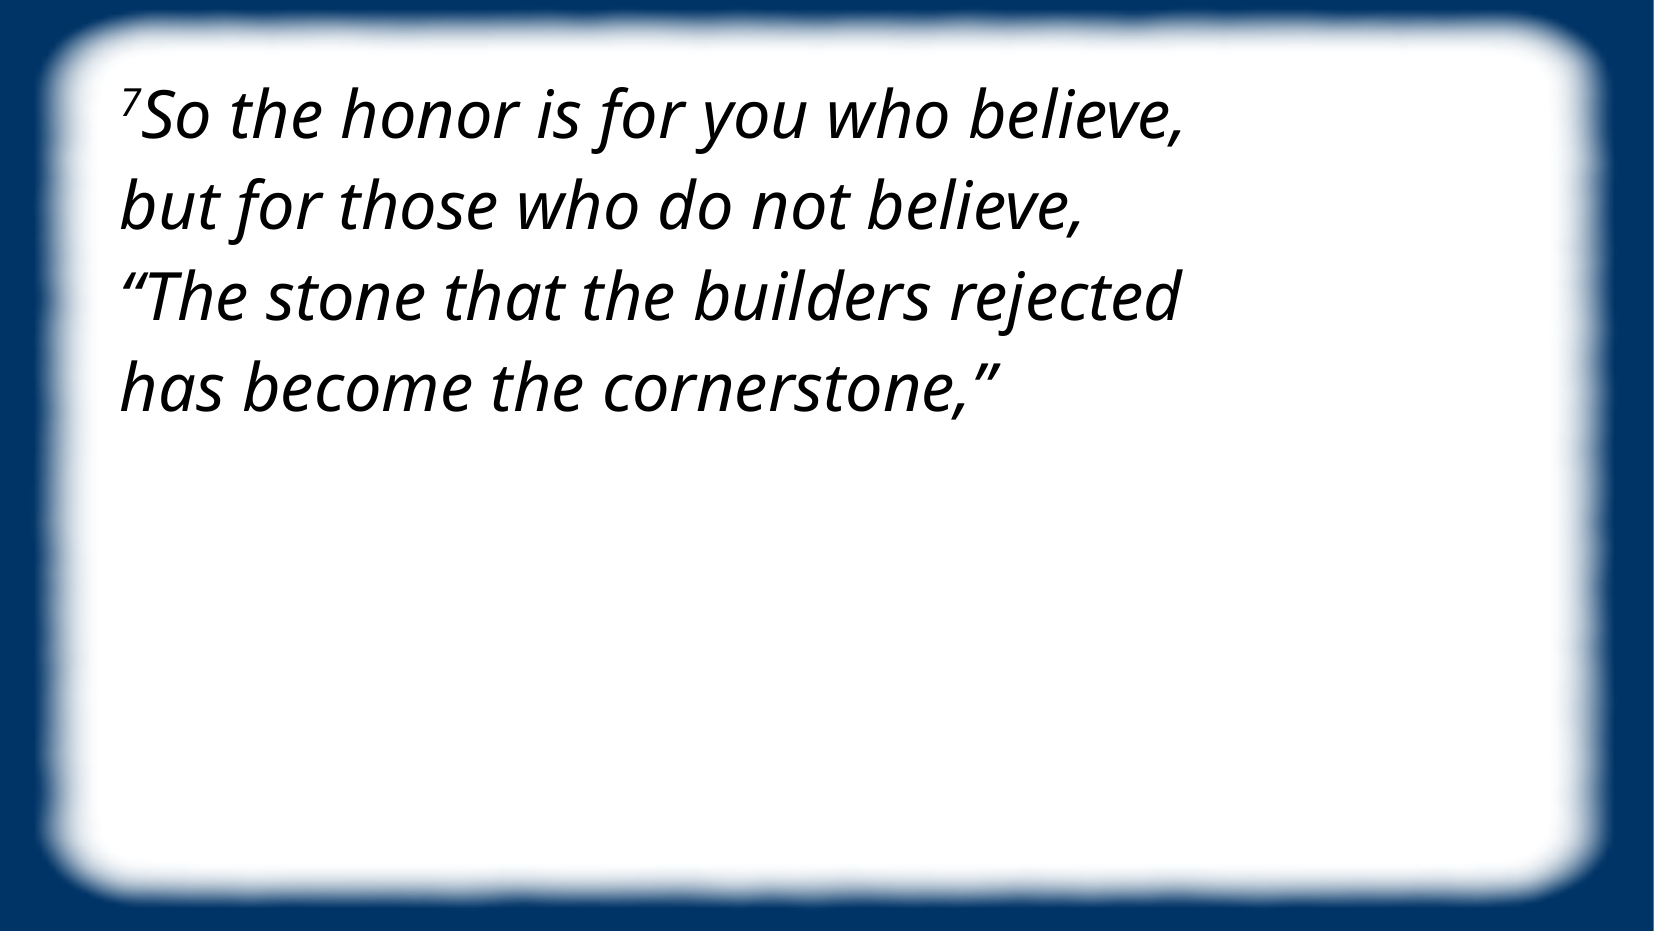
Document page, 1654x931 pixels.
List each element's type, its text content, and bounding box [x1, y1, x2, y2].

picture [0, 0, 1654, 931]
text_box 7So the honor is for you who believe, but for those who do not believe, “The stone that the builders rejected has become the cornerstone,” [105, 60, 1546, 430]
